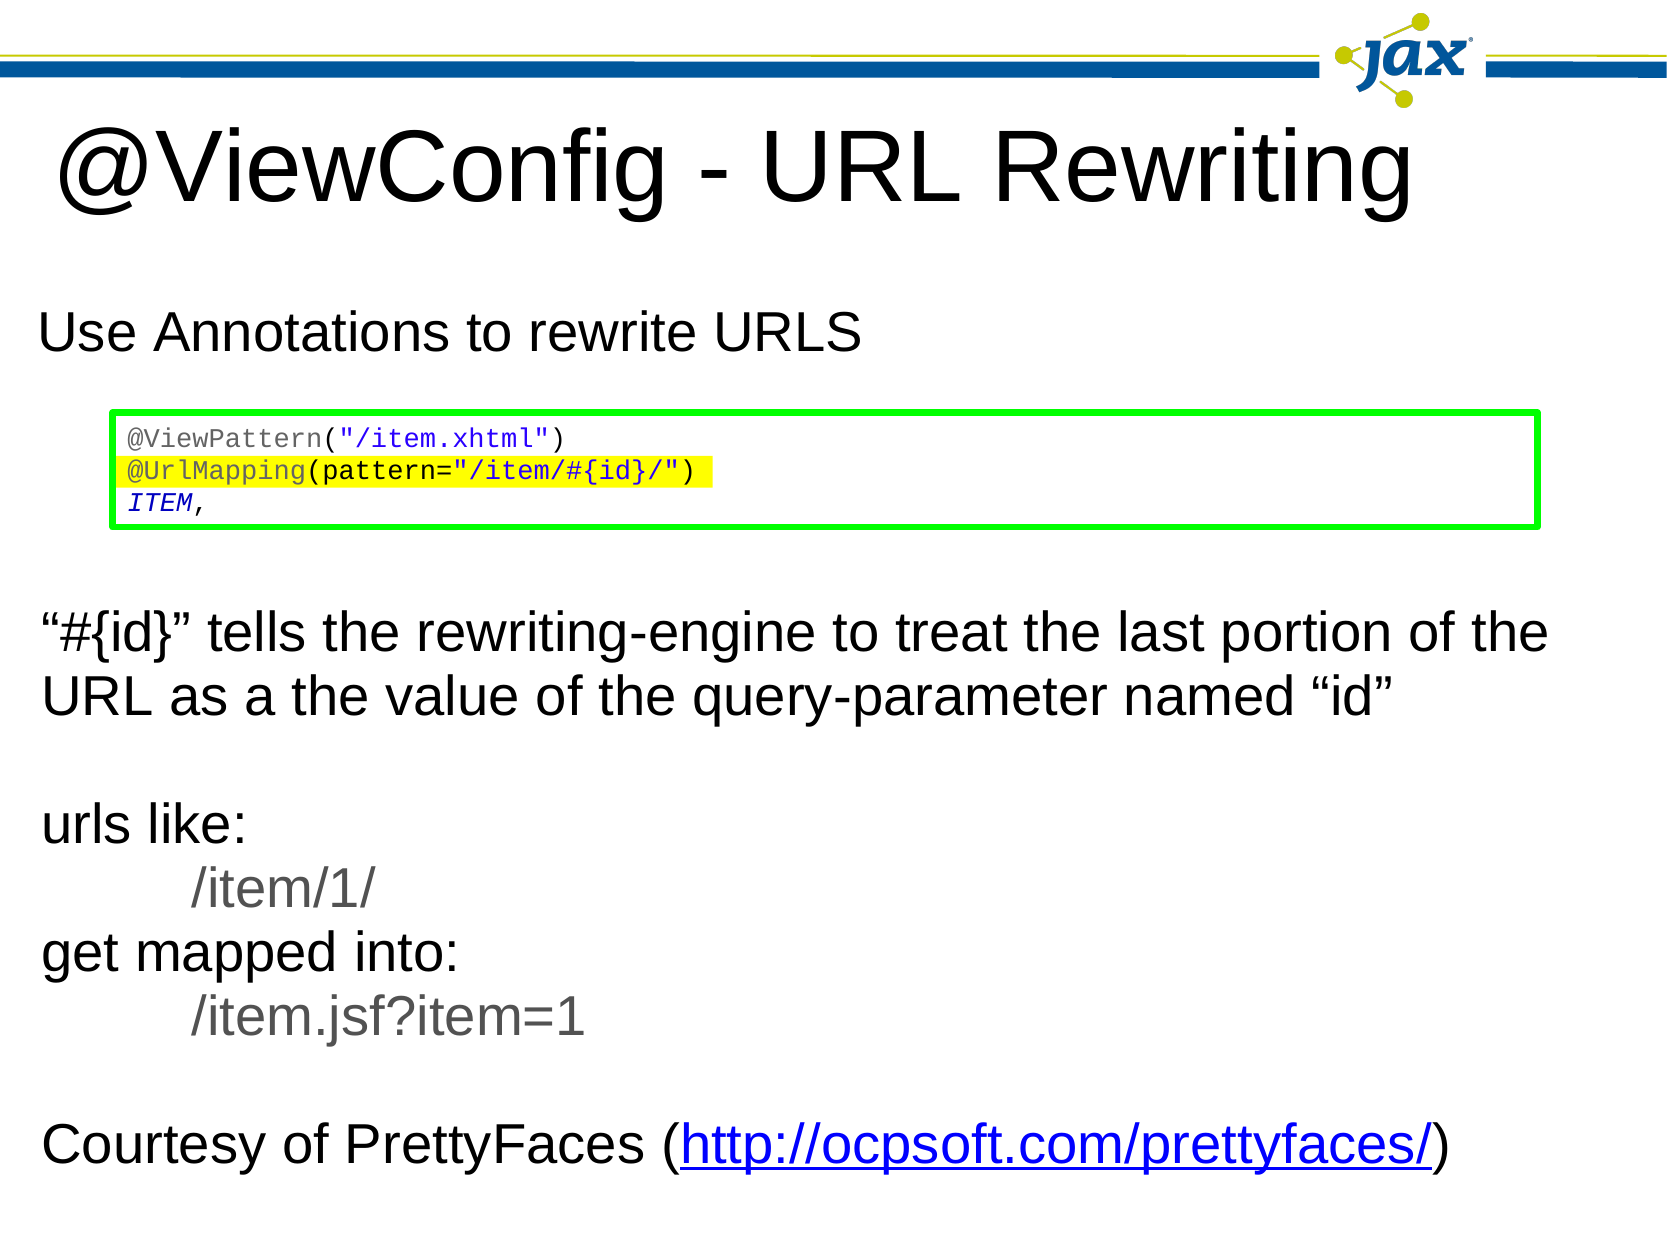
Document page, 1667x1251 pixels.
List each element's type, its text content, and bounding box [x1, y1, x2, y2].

picture [1335, 13, 1473, 91]
title @ViewConfig - URL Rewriting [37, 91, 1651, 230]
text_box “#{id}” tells the rewriting-engine to treat the last portion of the URL as a the value of the query-parameter named “id” urls like: /item/1/ get mapped into: /item.jsf?item=1 Courtesy of PrettyFaces (http://ocpsoft.com/prettyfaces/) [41, 600, 1569, 1177]
list Use Annotations to rewrite URLS [37, 300, 1613, 1126]
text_box @ViewPattern("/item.xhtml") @UrlMapping(pattern="/item/#{id}/") ITEM, [112, 412, 1538, 528]
